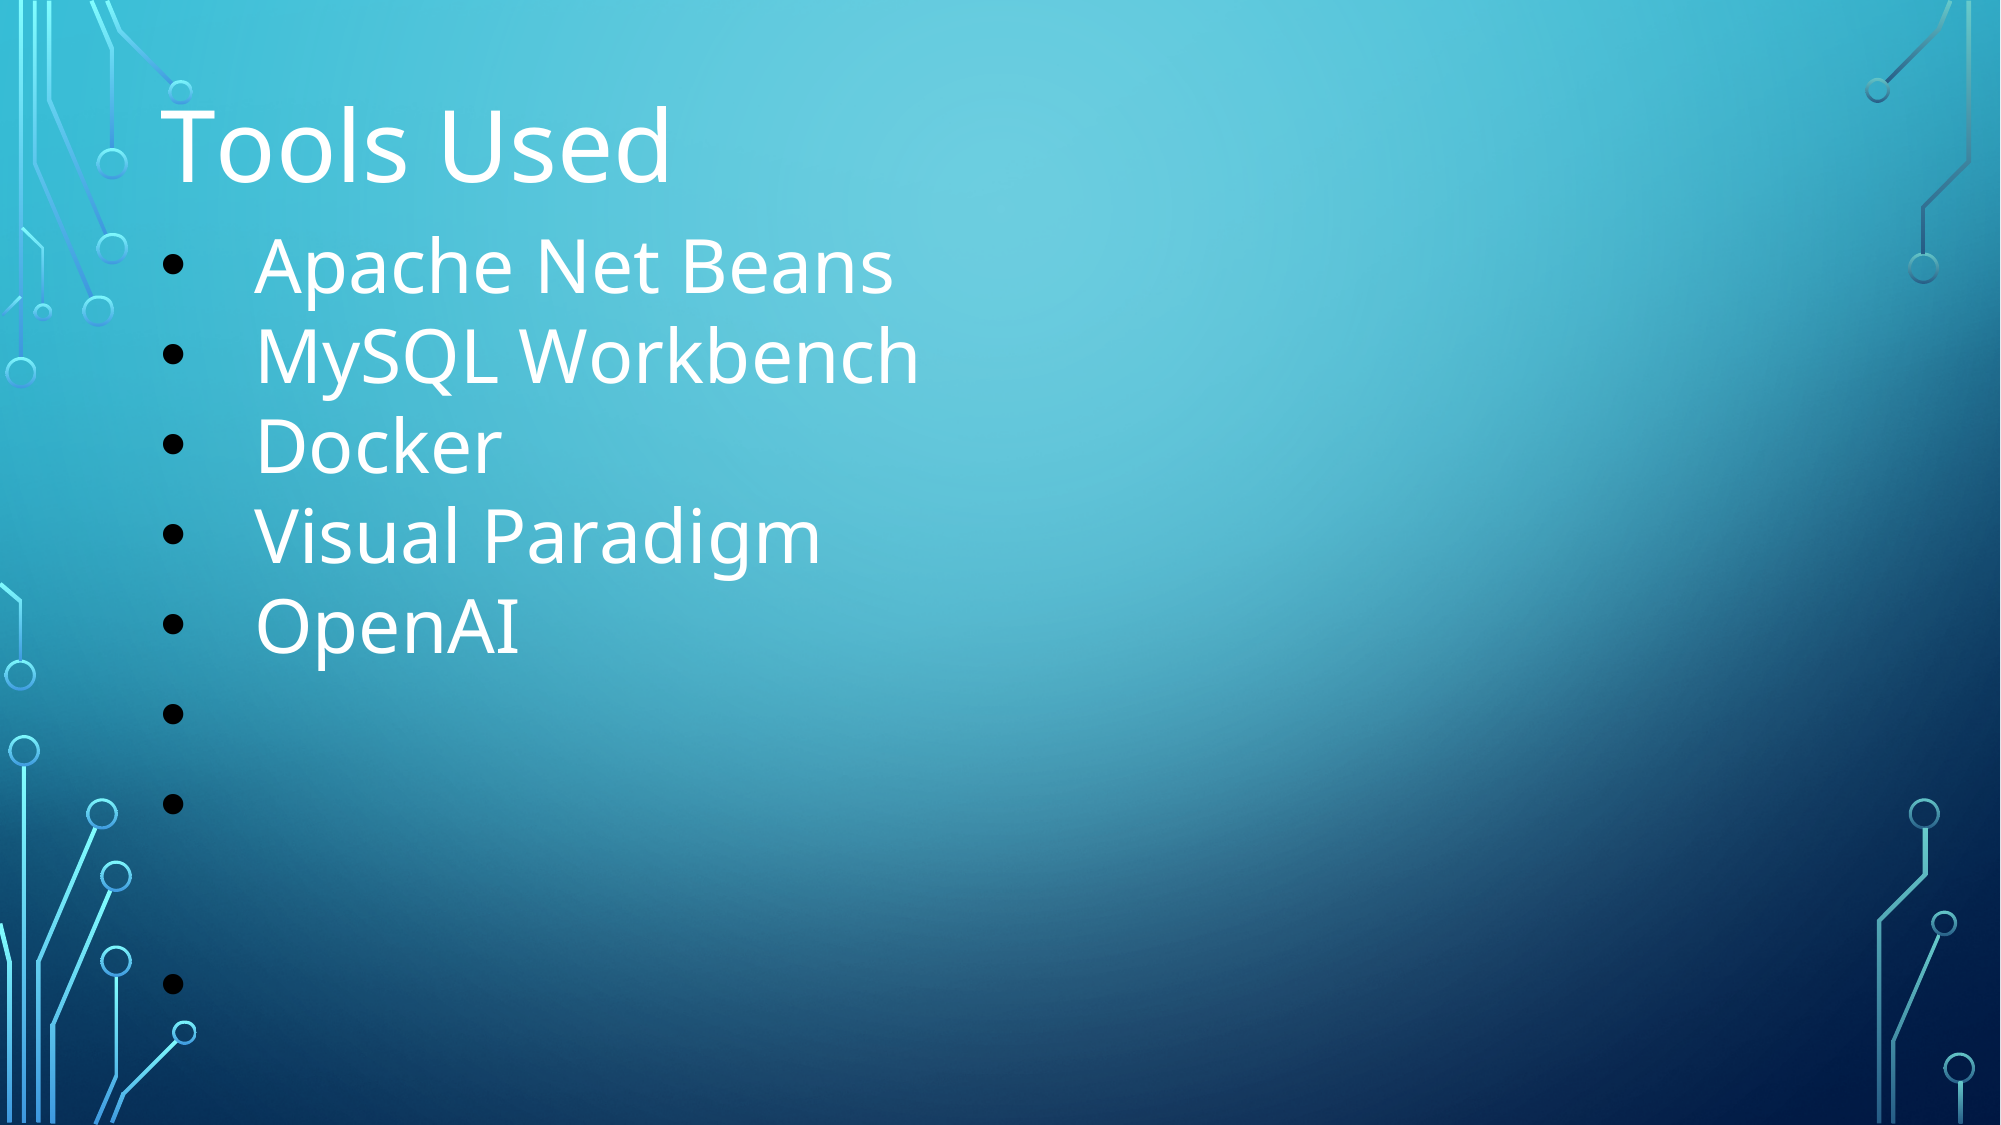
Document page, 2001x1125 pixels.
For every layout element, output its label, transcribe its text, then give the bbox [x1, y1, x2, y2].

text_box Apache Net Beans MySQL Workbench Docker Visual Paradigm OpenAI [145, 211, 1976, 1045]
text_box Tools Used [145, 74, 1147, 211]
